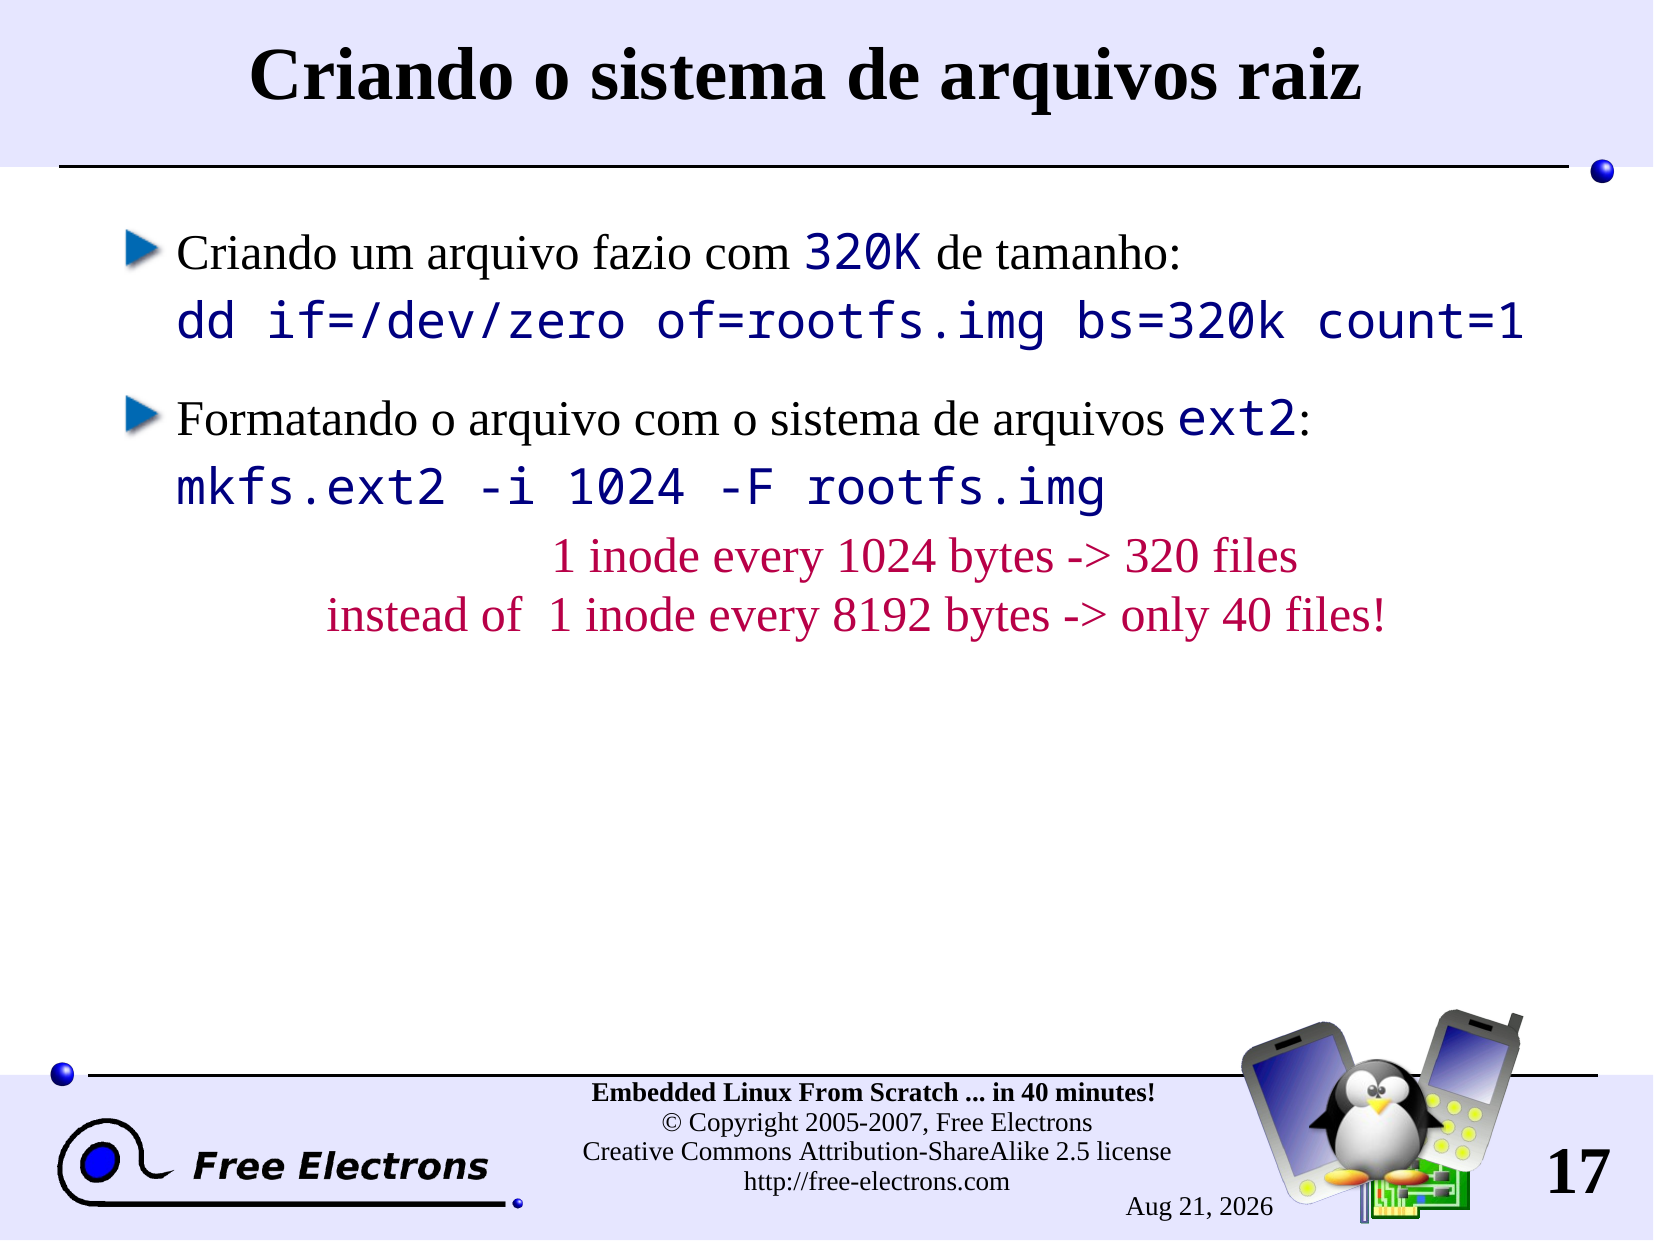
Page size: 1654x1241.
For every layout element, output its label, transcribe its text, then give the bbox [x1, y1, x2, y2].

title Criando o sistema de arquivos raiz [60, 25, 1551, 124]
list Criando um arquivo fazio com 320K de tamanho: dd if=/dev/zero of=rootfs.img bs=320k count=1 Formatando o arquivo com o sistema de arquivos ext2: mkfs.ext2 -i 1024 -F rootfs.img 1 inode every 1024 bytes -> 320 files instead of 1 inode every 8192 bytes -> only 40 files! [105, 216, 1557, 1066]
picture [50, 1107, 527, 1216]
picture [1231, 1066, 1521, 1241]
